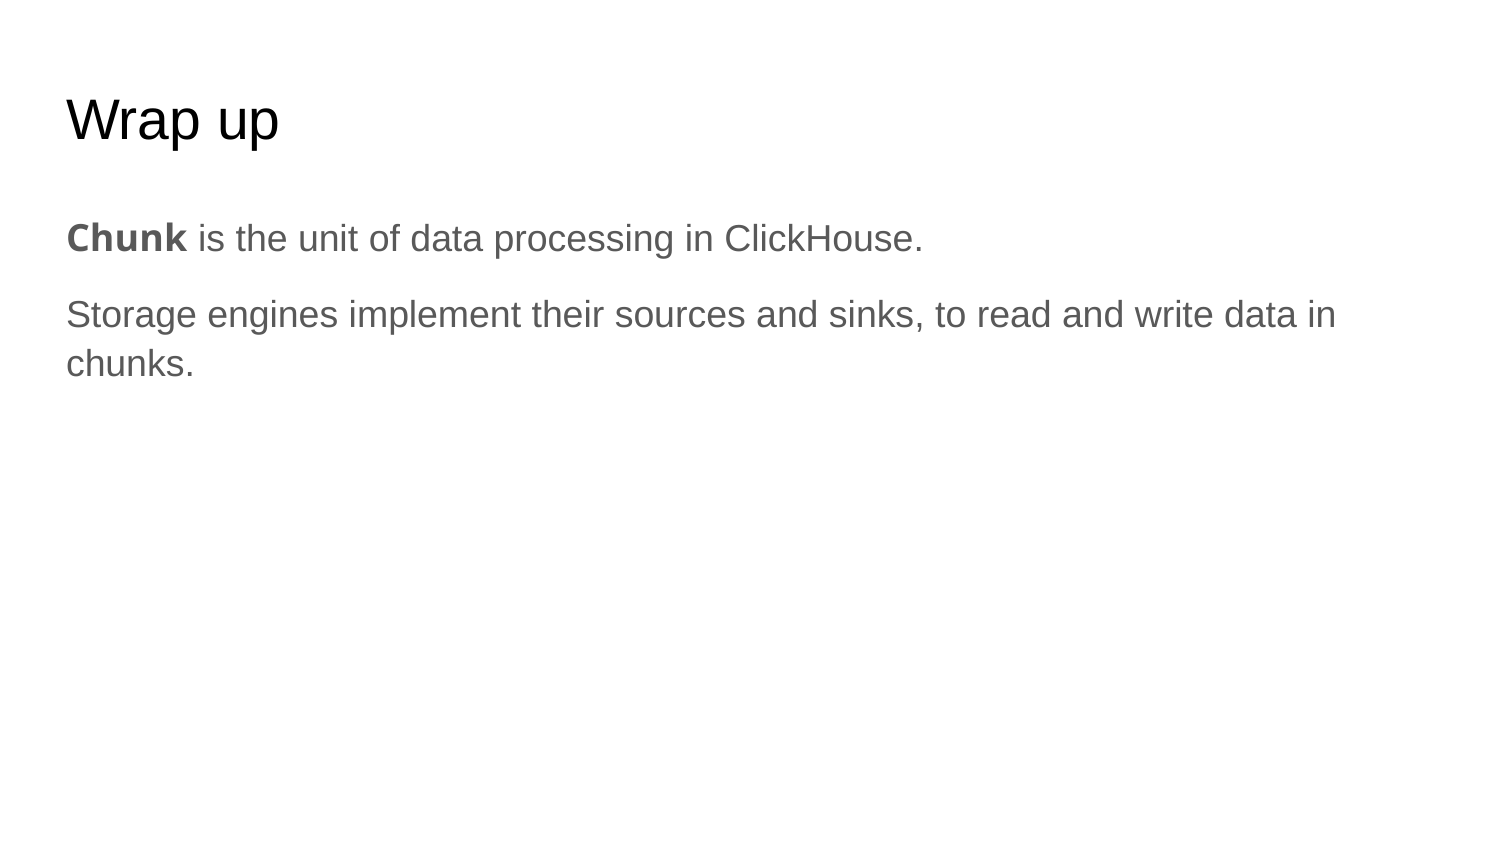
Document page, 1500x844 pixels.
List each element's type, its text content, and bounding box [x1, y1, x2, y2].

list Chunk is the unit of data processing in ClickHouse. Storage engines implement their sources and sinks, to read and write data in chunks. [51, 189, 1449, 750]
title Wrap up [51, 72, 1449, 167]
